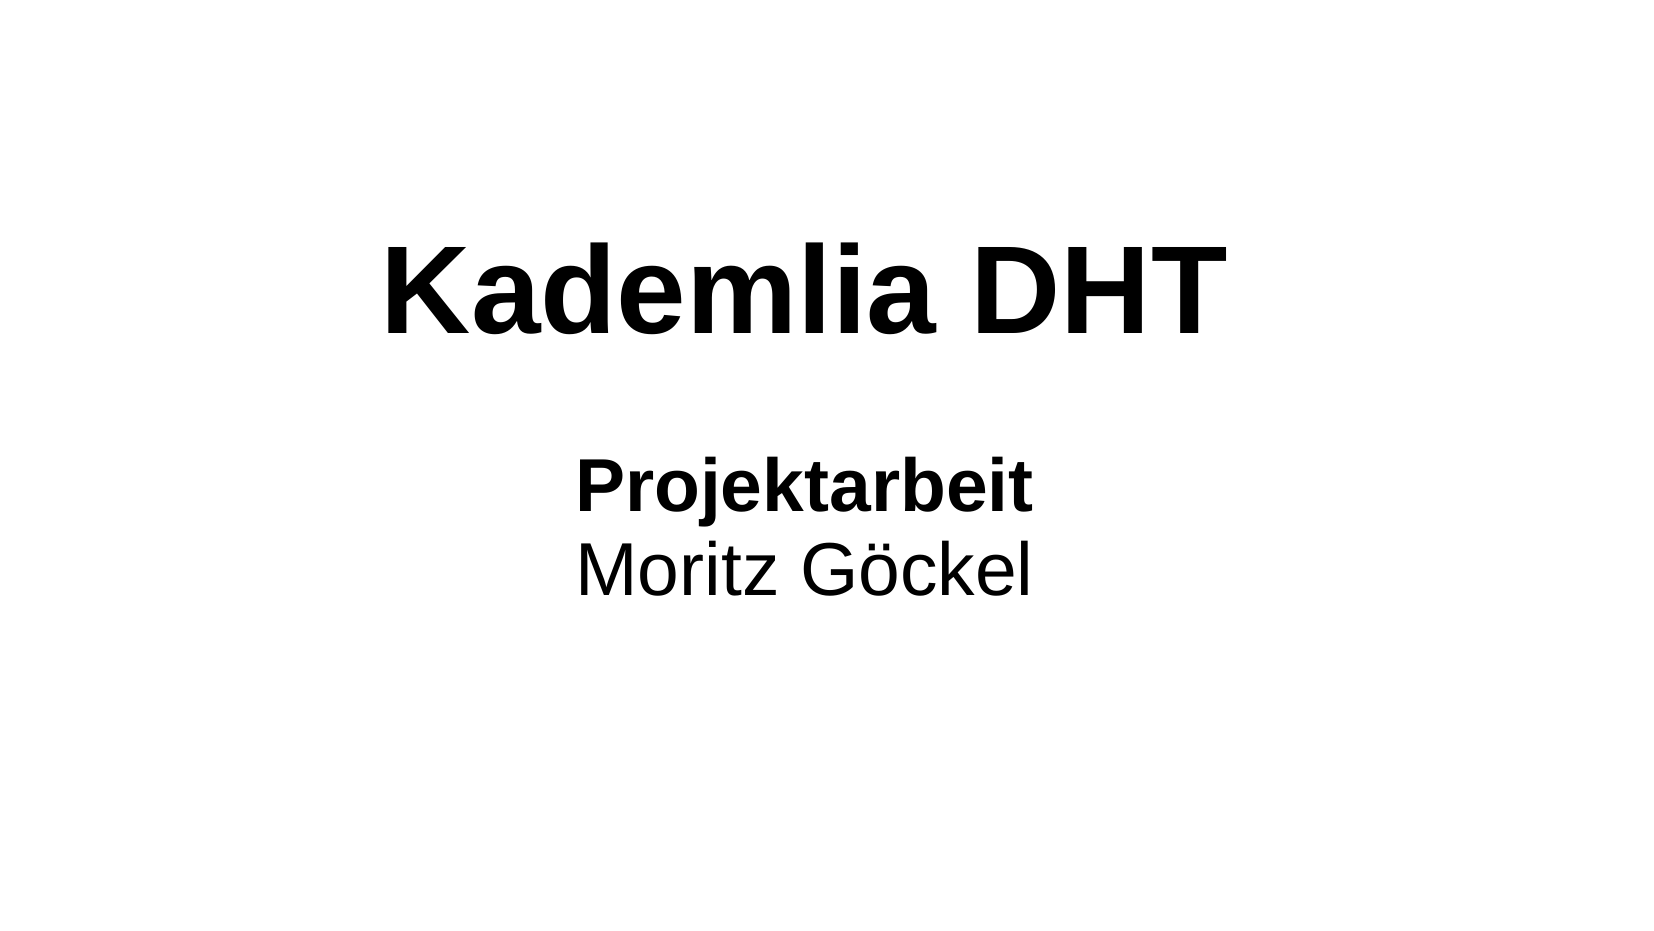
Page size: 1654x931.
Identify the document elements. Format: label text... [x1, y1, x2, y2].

text_box Kademlia DHT Projektarbeit Moritz Göckel [366, 212, 1244, 620]
